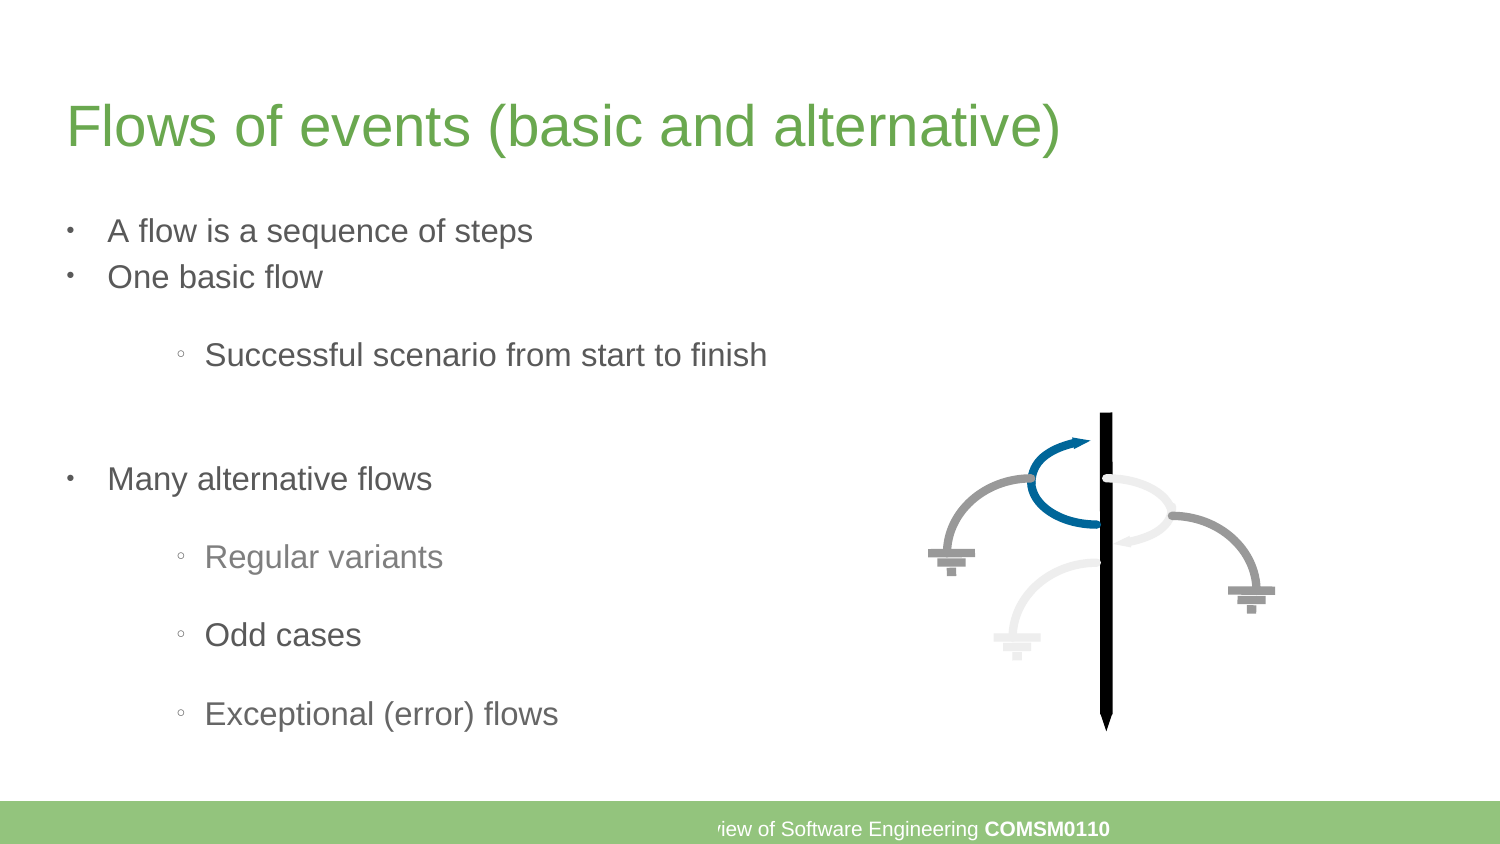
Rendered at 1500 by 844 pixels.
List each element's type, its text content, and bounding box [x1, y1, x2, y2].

list A flow is a sequence of steps One basic flow Successful scenario from start to finish Many alternative flows Regular variants Odd cases Exceptional (error) flows [51, 189, 1449, 750]
title Flows of events (basic and alternative) [51, 72, 1449, 167]
